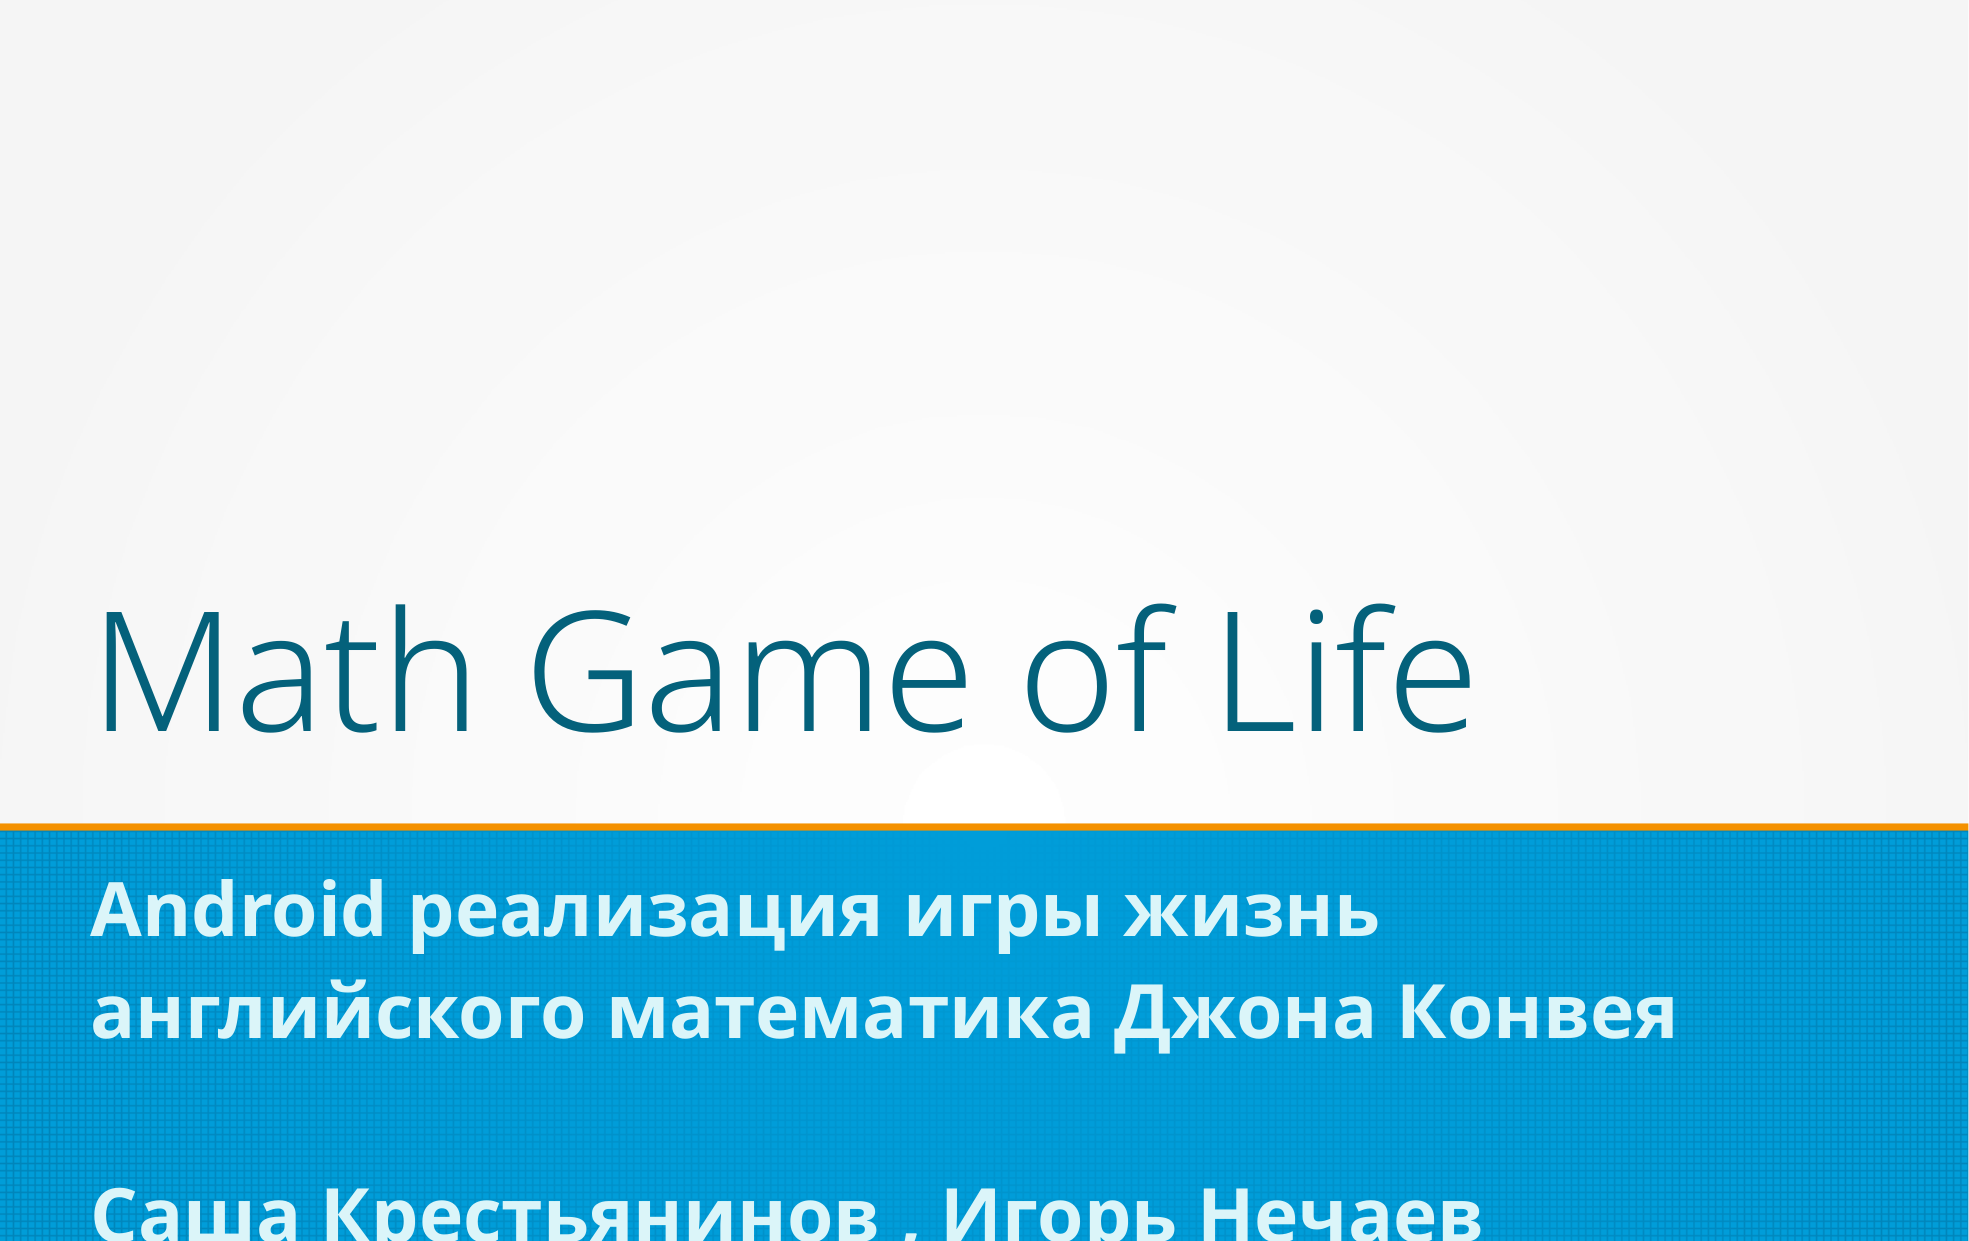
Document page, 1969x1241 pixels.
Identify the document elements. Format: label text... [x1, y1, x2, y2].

subtitle Android реализация игры жизнь английского математика Джона Конвея Саша Крестьянинов , Игорь Нечаев [90, 855, 1861, 1241]
picture [0, 0, 1969, 830]
title Math Game of Life [90, 49, 1862, 781]
